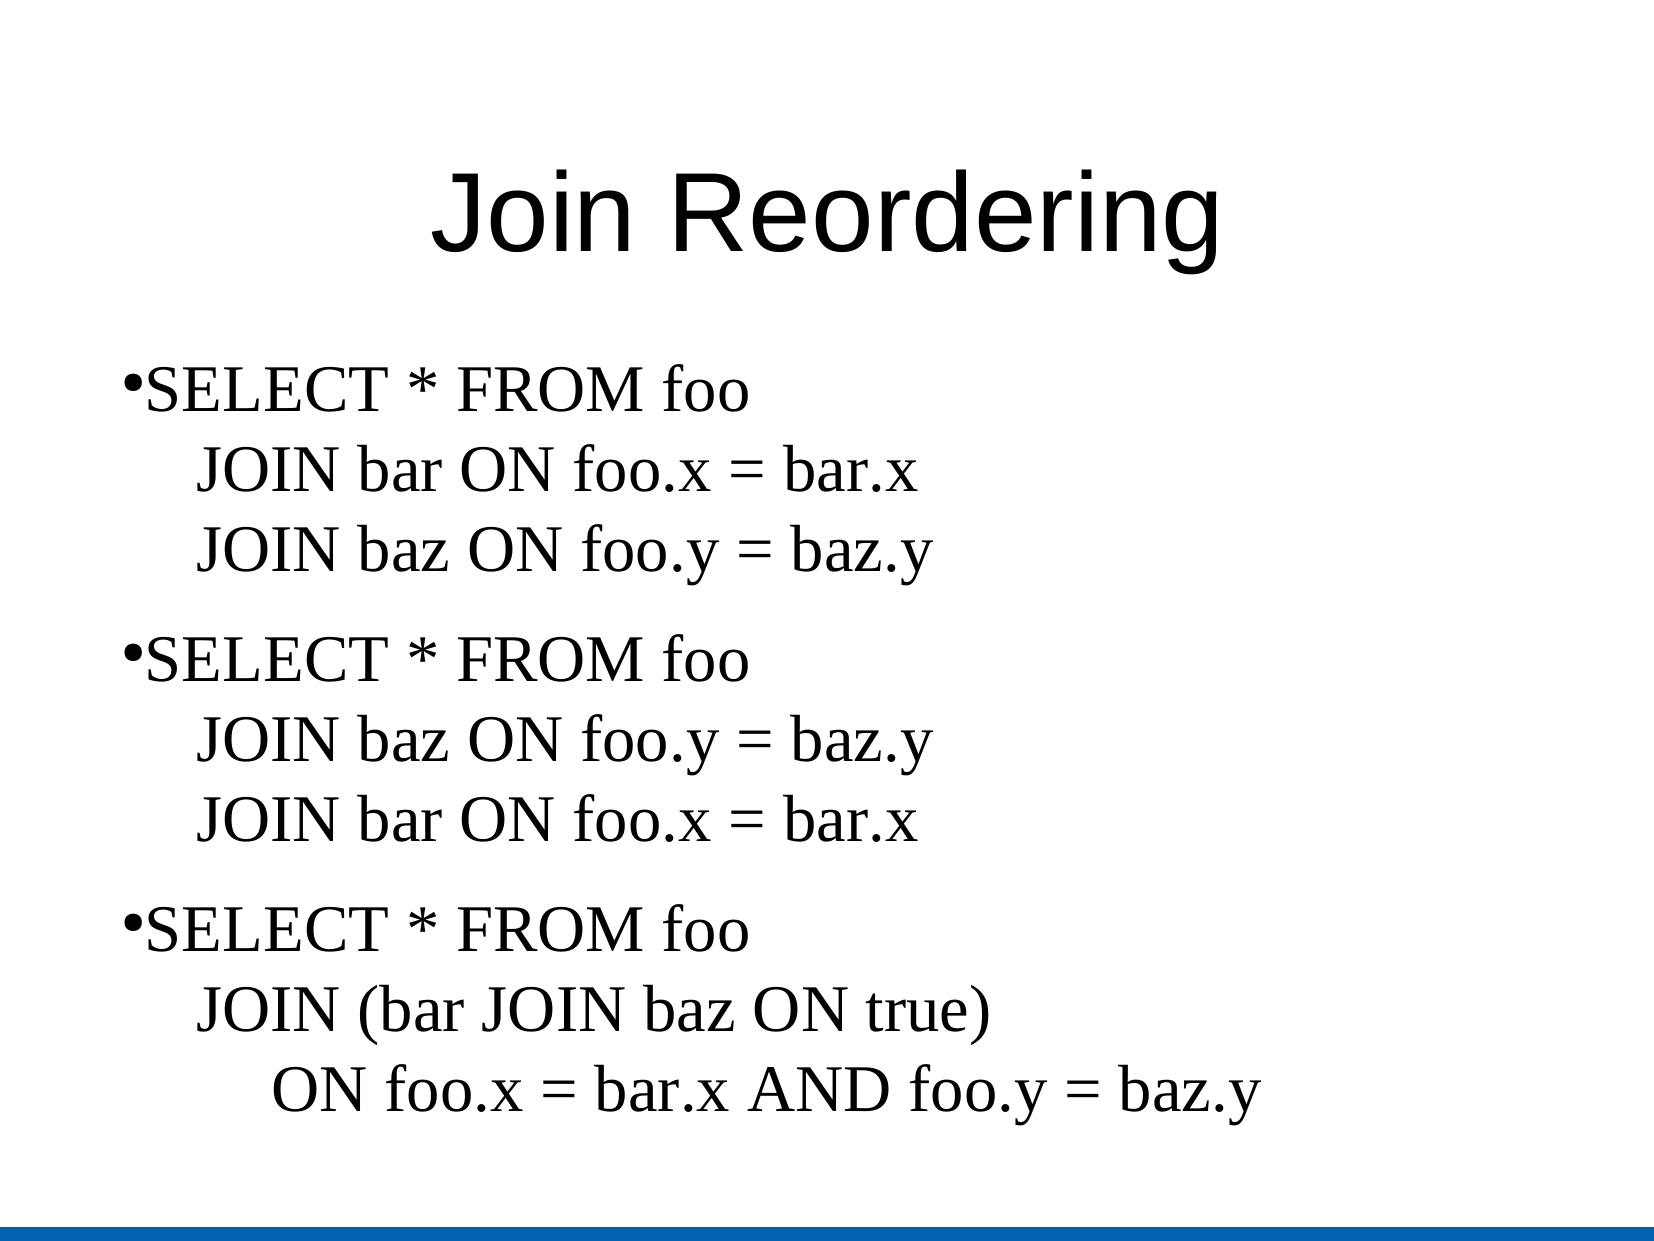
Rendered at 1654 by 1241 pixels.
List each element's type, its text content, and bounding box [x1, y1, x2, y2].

title Join Reordering [121, 102, 1533, 311]
list SELECT * FROM foo JOIN bar ON foo.x = bar.x JOIN baz ON foo.y = baz.y SELECT * FROM foo JOIN baz ON foo.y = baz.y JOIN bar ON foo.x = bar.x SELECT * FROM foo JOIN (bar JOIN baz ON true) ON foo.x = bar.x AND foo.y = baz.y [121, 344, 1533, 1132]
